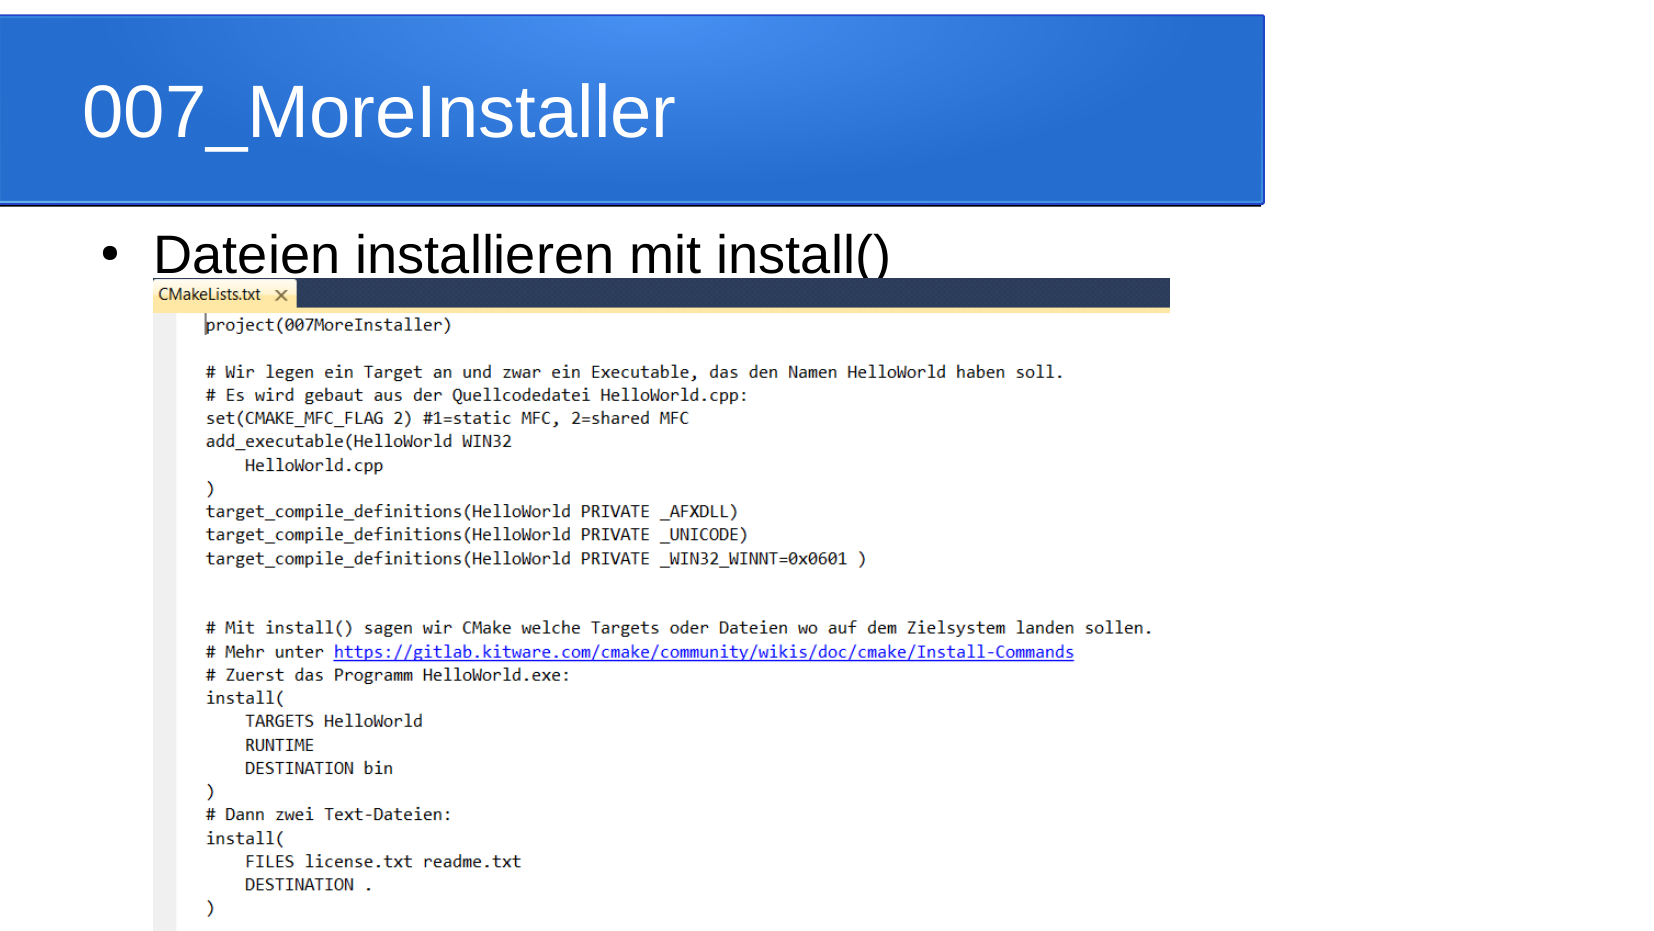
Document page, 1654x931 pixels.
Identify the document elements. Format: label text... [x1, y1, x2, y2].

list Dateien installieren mit install() [82, 224, 1571, 764]
title 007_MoreInstaller [82, 35, 1235, 189]
picture [153, 278, 1170, 931]
